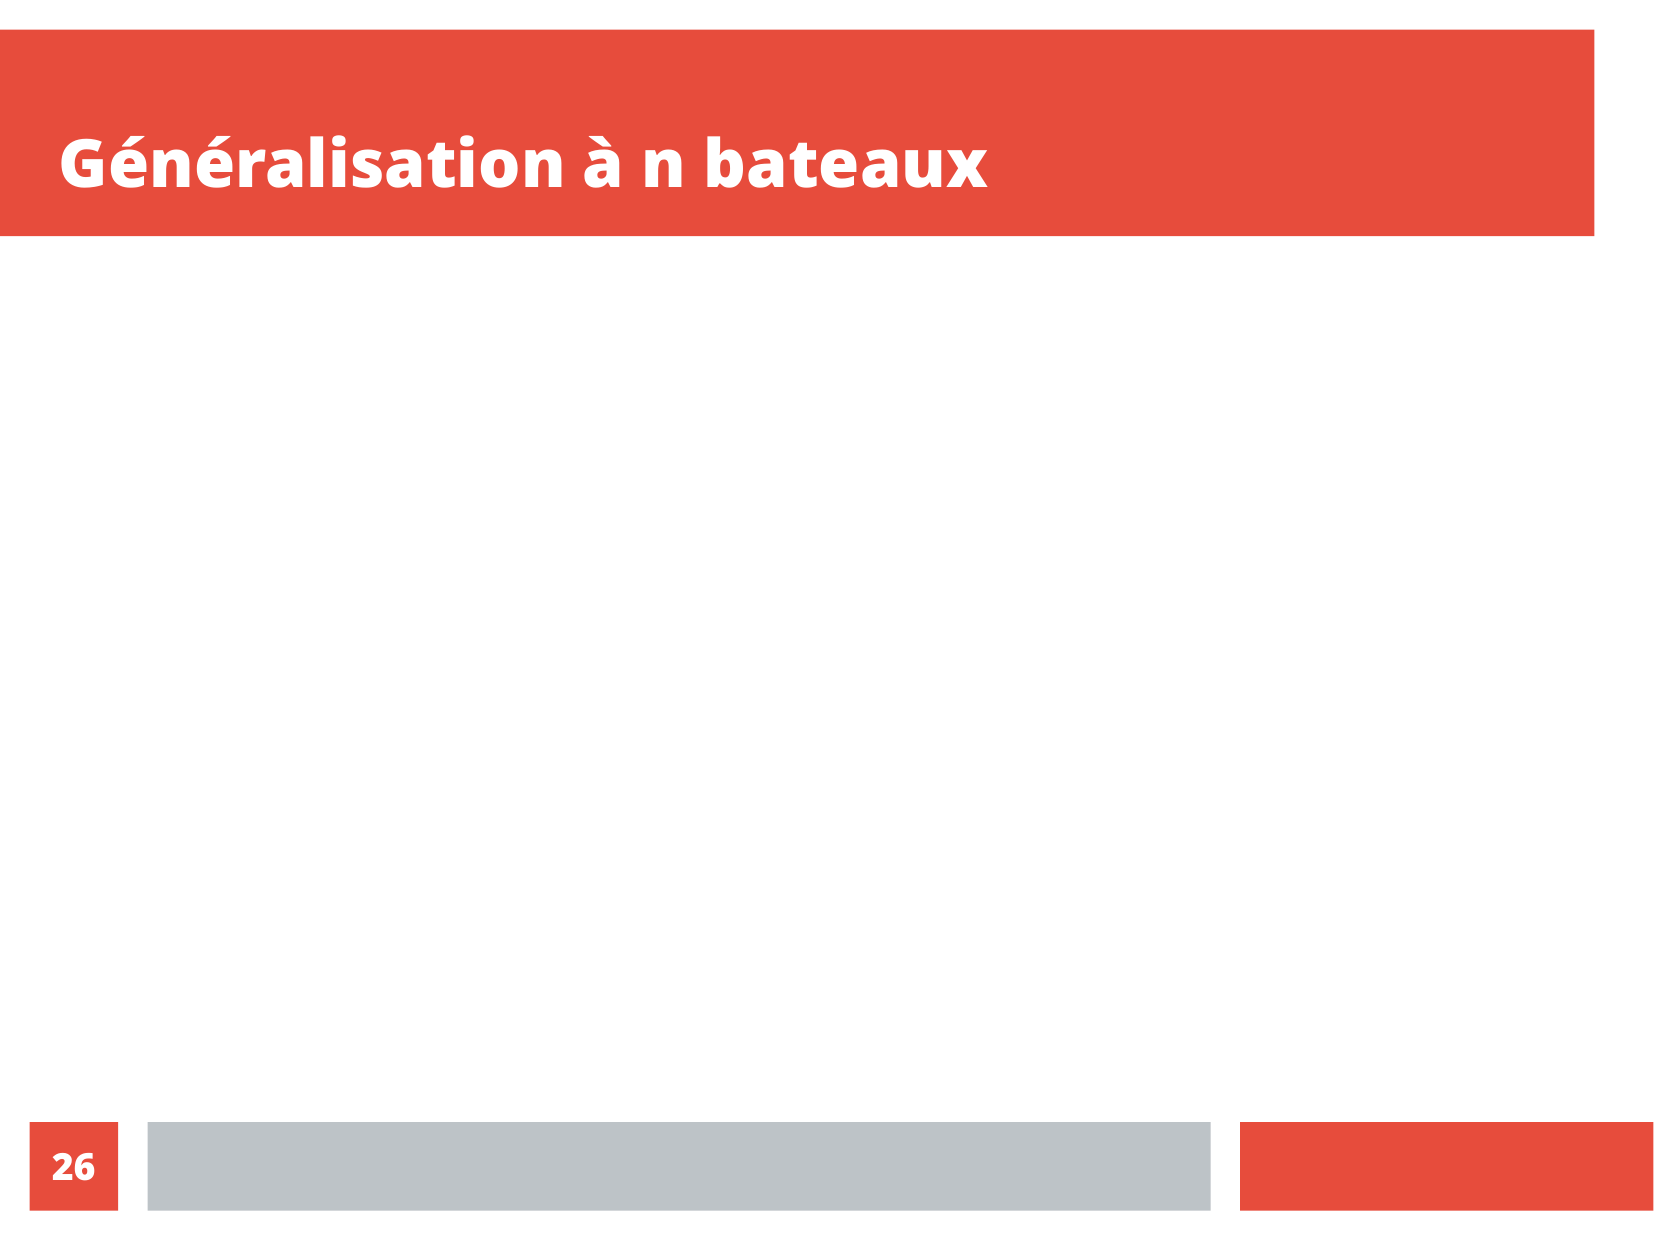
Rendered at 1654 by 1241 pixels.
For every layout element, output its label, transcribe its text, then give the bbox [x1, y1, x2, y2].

title Généralisation à n bateaux [59, 59, 1595, 207]
